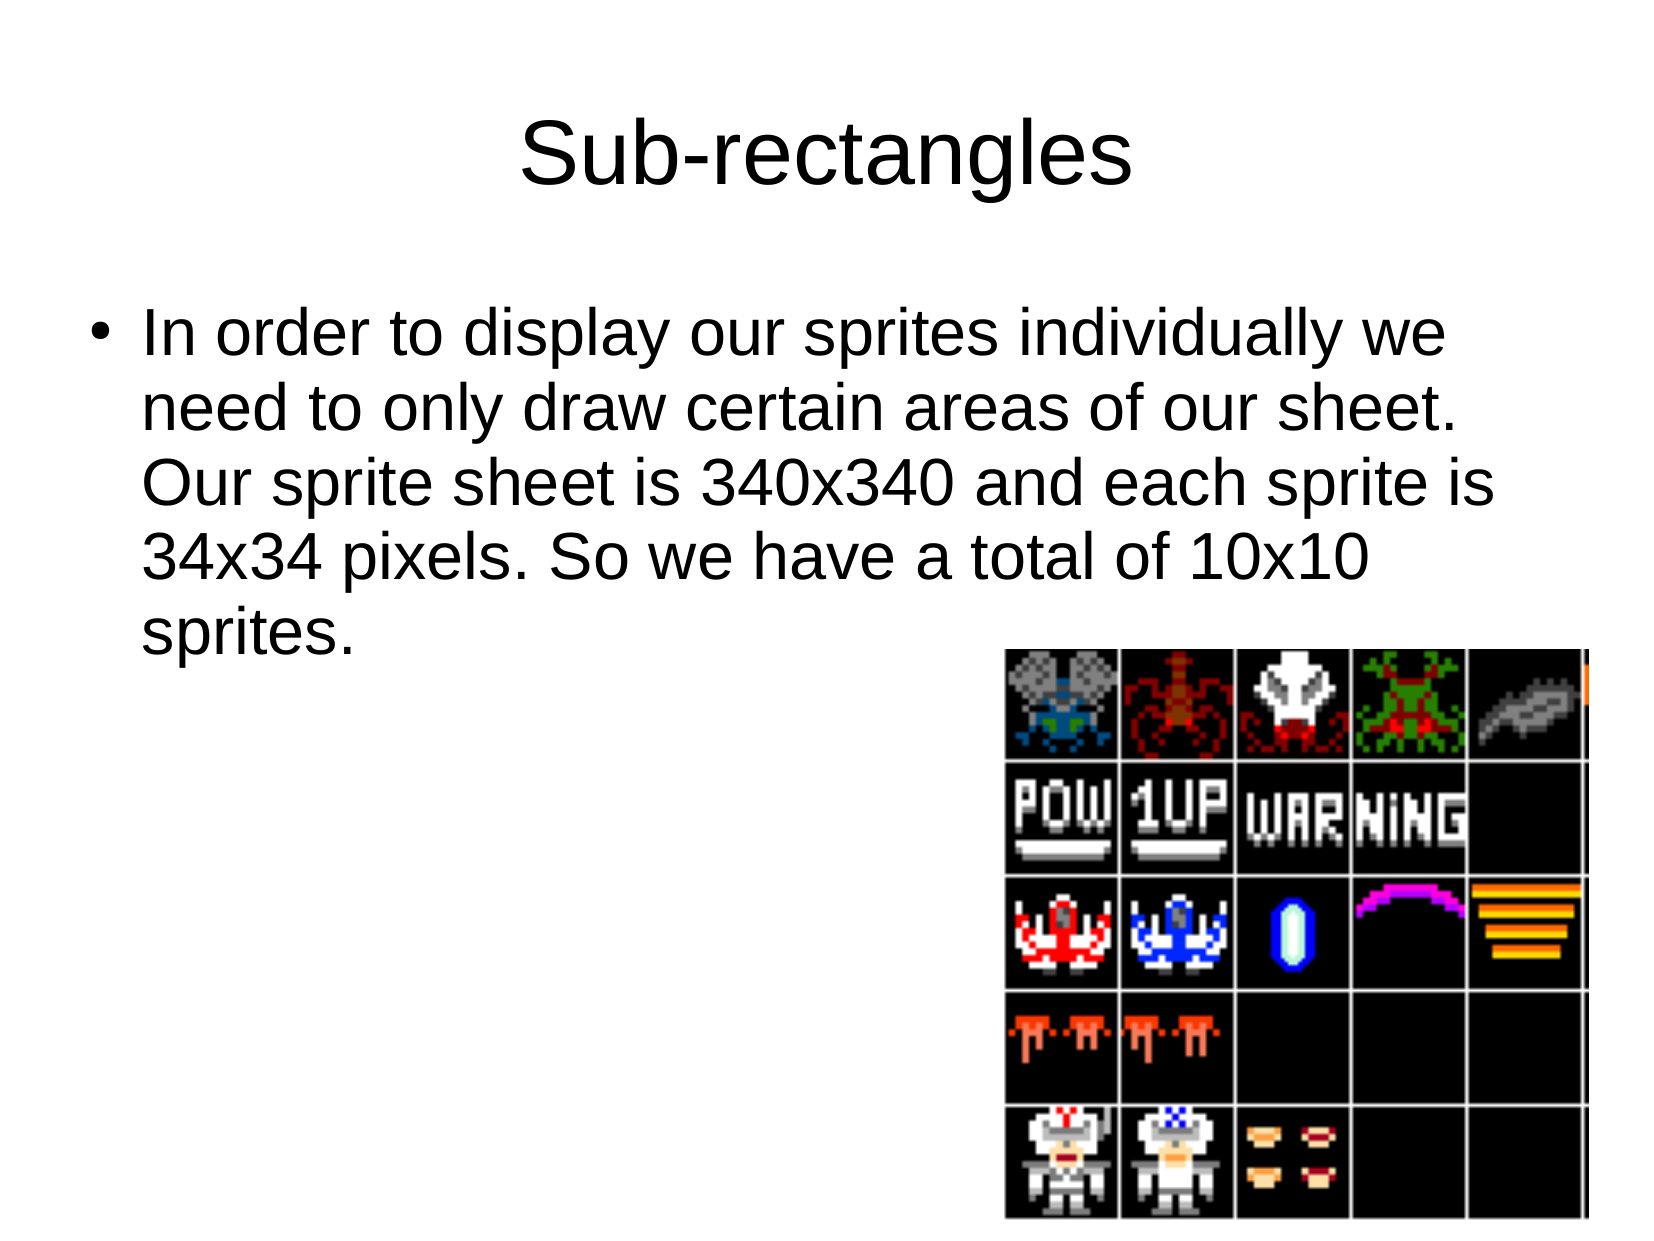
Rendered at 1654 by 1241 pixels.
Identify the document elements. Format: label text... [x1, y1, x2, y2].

list In order to display our sprites individually we need to only draw certain areas of our sheet. Our sprite sheet is 340x340 and each sprite is 34x34 pixels. So we have a total of 10x10 sprites. [70, 295, 1560, 1015]
picture [1003, 649, 1589, 1223]
title Sub-rectangles [82, 49, 1571, 257]
